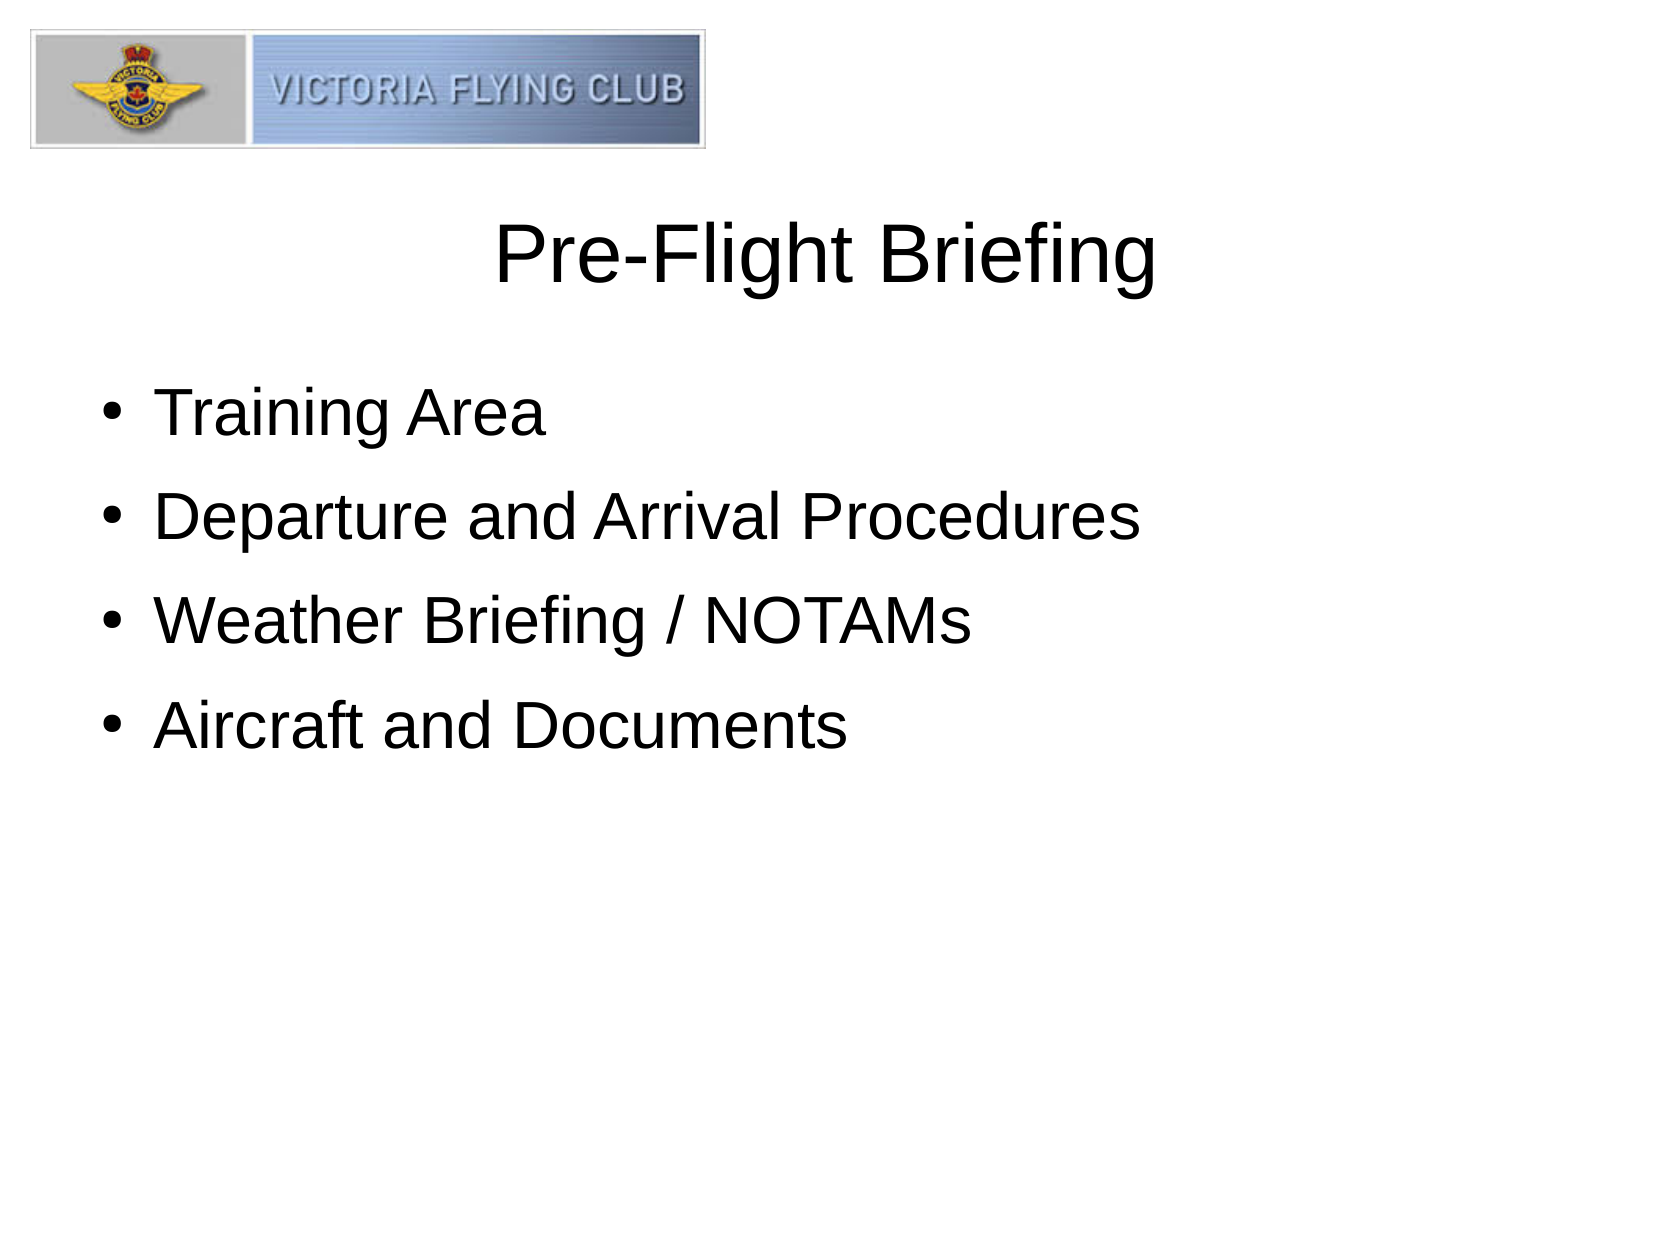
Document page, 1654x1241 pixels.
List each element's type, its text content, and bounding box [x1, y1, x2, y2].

picture [30, 29, 706, 149]
title Pre-Flight Briefing [82, 150, 1571, 358]
list Training Area Departure and Arrival Procedures Weather Briefing / NOTAMs Aircraft and Documents [82, 375, 1571, 1095]
